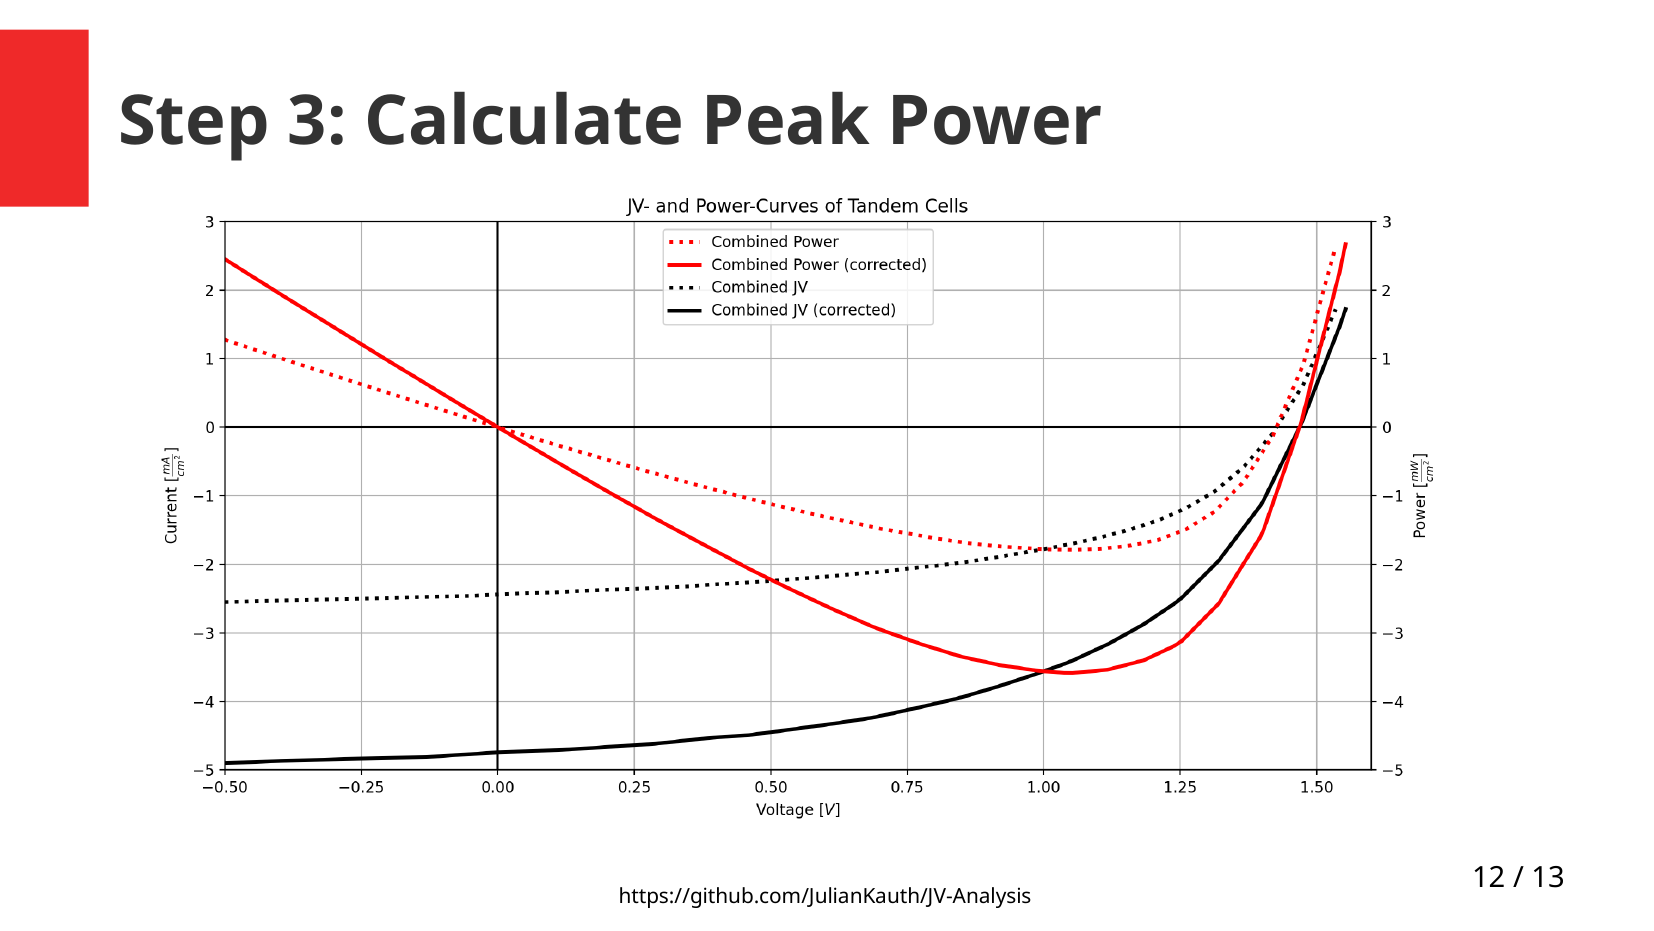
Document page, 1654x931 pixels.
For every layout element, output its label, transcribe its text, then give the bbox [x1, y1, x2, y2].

picture [150, 187, 1445, 830]
title Step 3: Calculate Peak Power [118, 29, 1595, 207]
